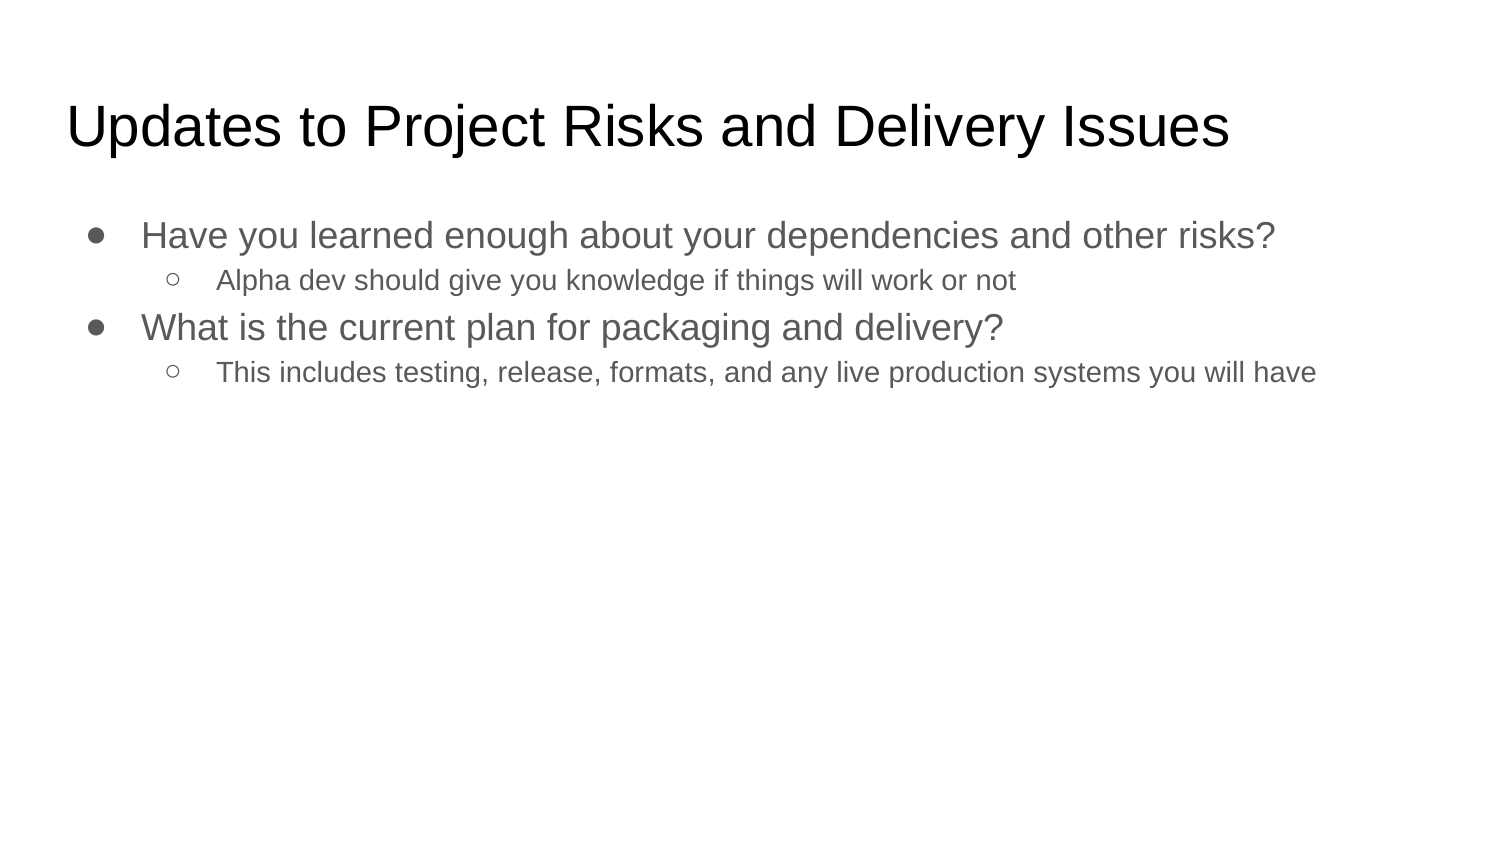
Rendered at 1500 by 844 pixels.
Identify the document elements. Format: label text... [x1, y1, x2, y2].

list Have you learned enough about your dependencies and other risks? Alpha dev should give you knowledge if things will work or not What is the current plan for packaging and delivery? This includes testing, release, formats, and any live production systems you will have [51, 189, 1449, 750]
title Updates to Project Risks and Delivery Issues [51, 72, 1449, 167]
